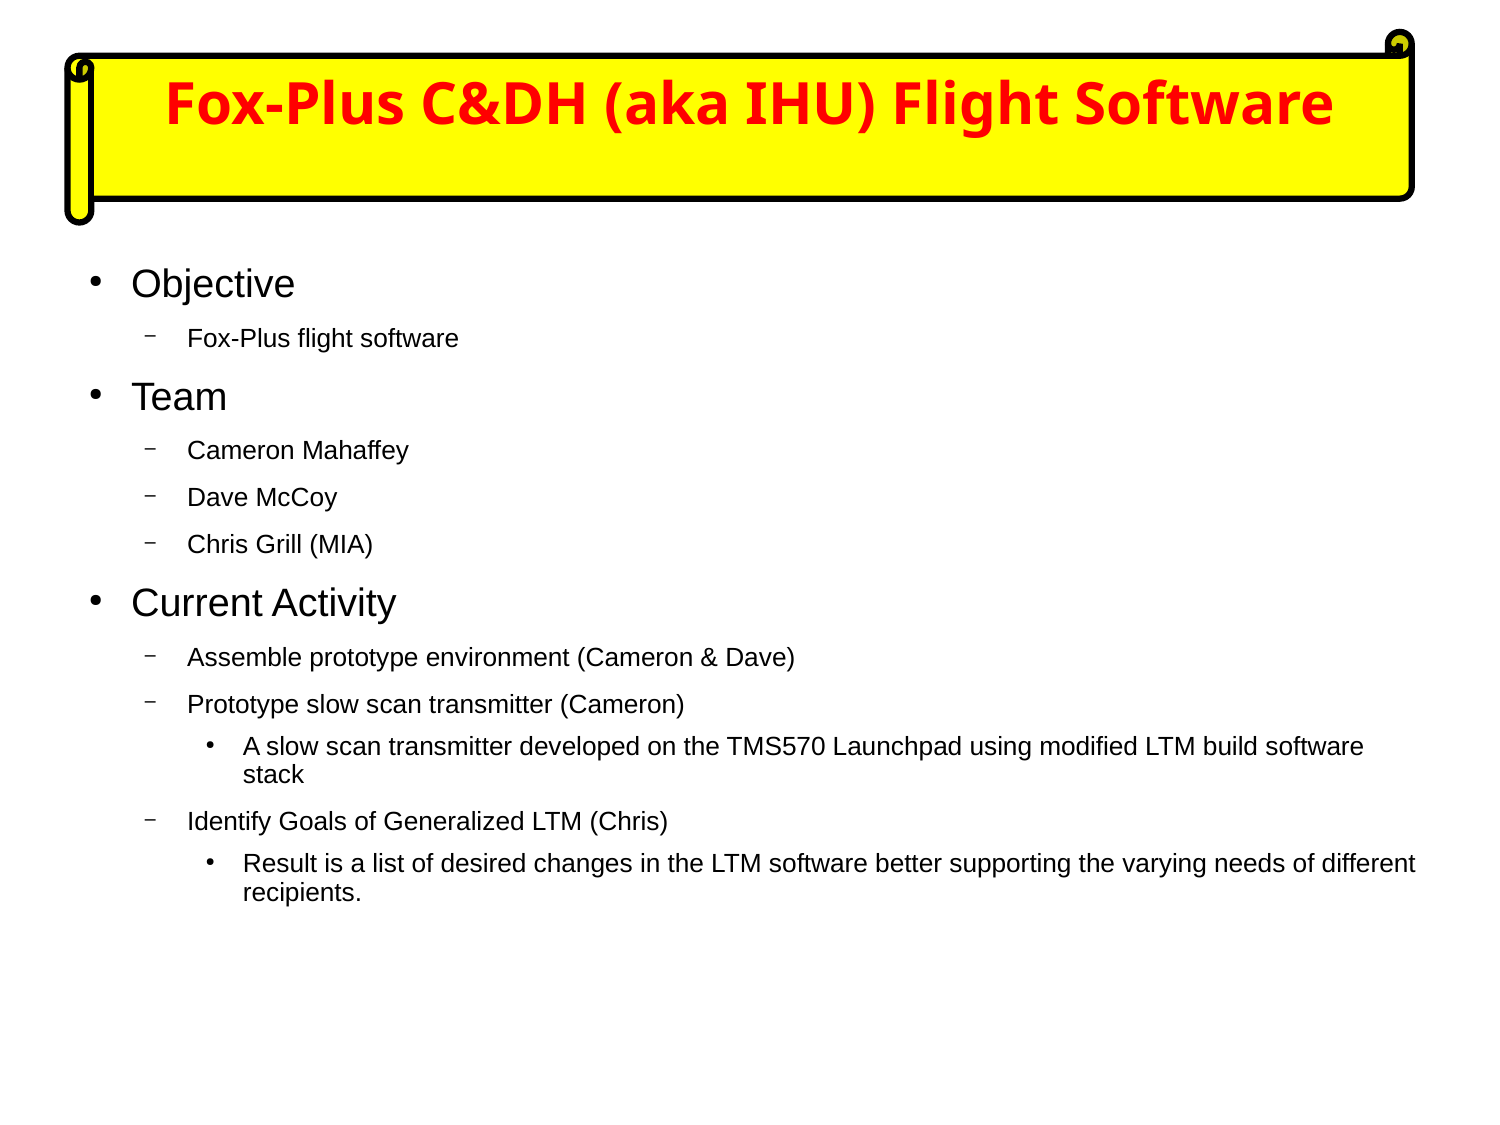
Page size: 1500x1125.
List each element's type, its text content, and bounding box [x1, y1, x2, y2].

text_box [67, 144, 1412, 223]
text_box [72, 31, 1412, 58]
text_box Fox-Plus C&DH (aka IHU) Flight Software [0, 58, 1500, 144]
list Objective Fox-Plus flight software Team Cameron Mahaffey Dave McCoy Chris Grill (MIA) Current Activity Assemble prototype environment (Cameron & Dave) Prototype slow scan transmitter (Cameron) A slow scan transmitter developed on the TMS570 Launchpad using modified LTM build software stack Identify Goals of Generalized LTM (Chris) Result is a list of desired changes in the LTM software better supporting the varying needs of different recipients. [75, 263, 1426, 916]
